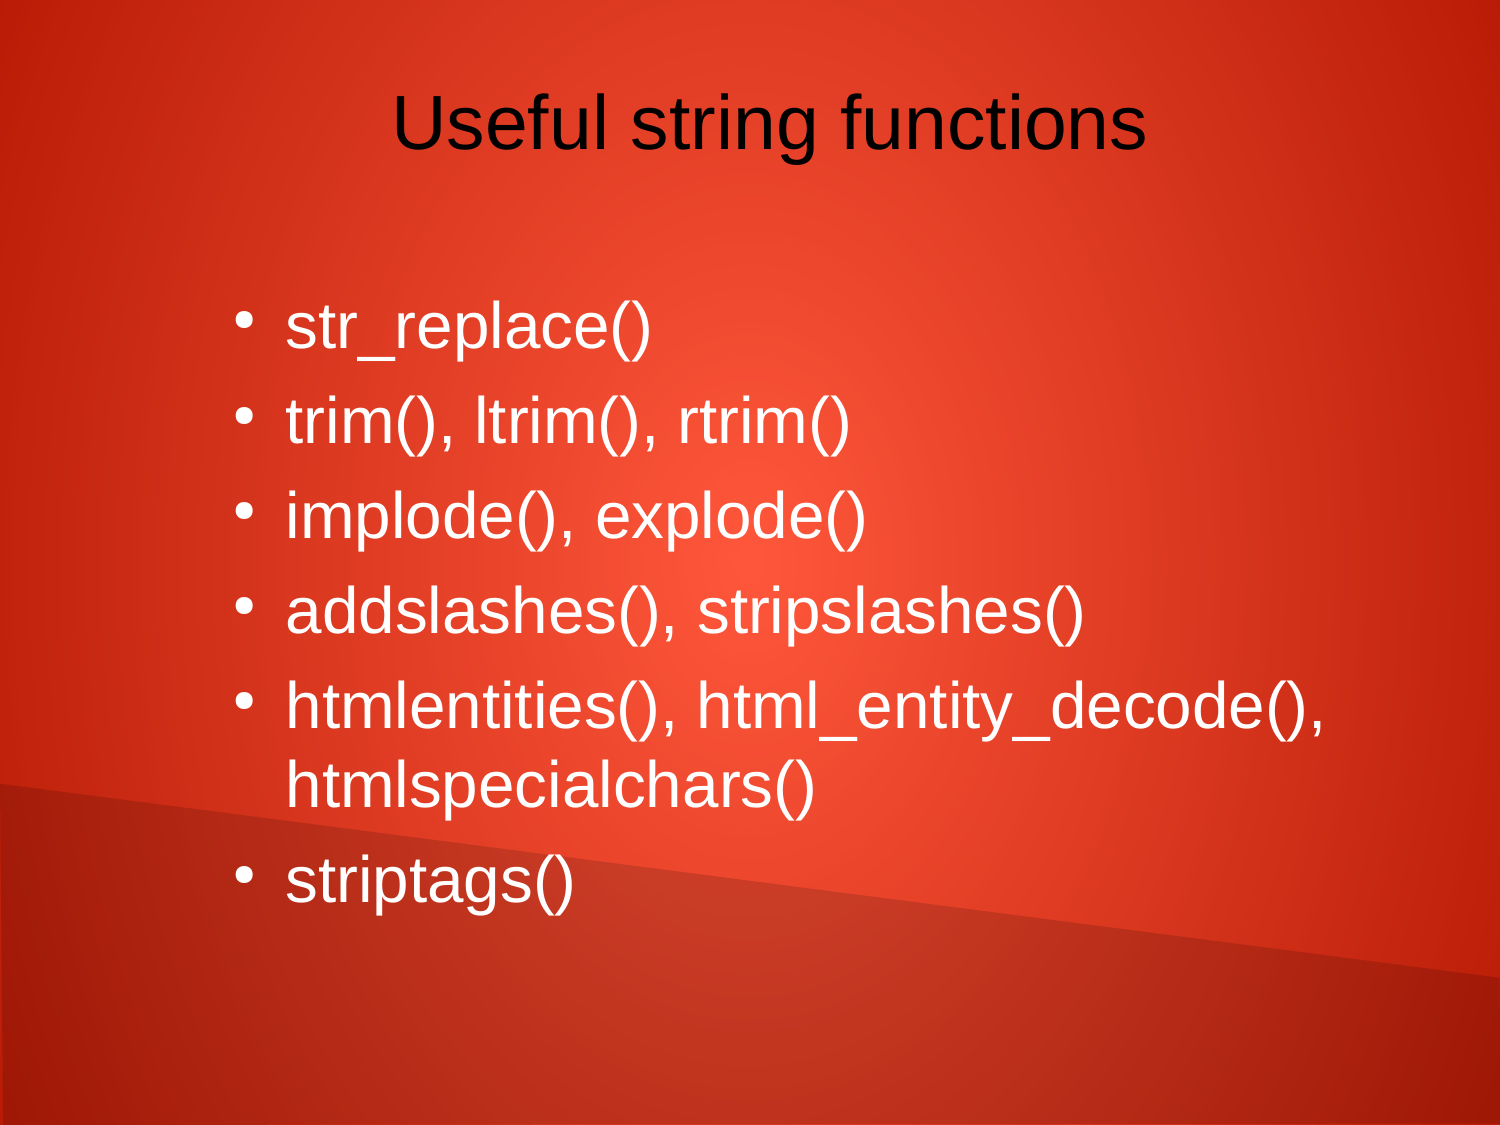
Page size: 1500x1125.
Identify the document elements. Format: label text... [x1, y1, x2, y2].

list str_replace() trim(), ltrim(), rtrim() implode(), explode() addslashes(), stripslashes() htmlentities(), html_entity_decode(), htmlspecialchars() striptags() [200, 275, 1476, 1026]
title Useful string functions [24, 24, 1488, 213]
